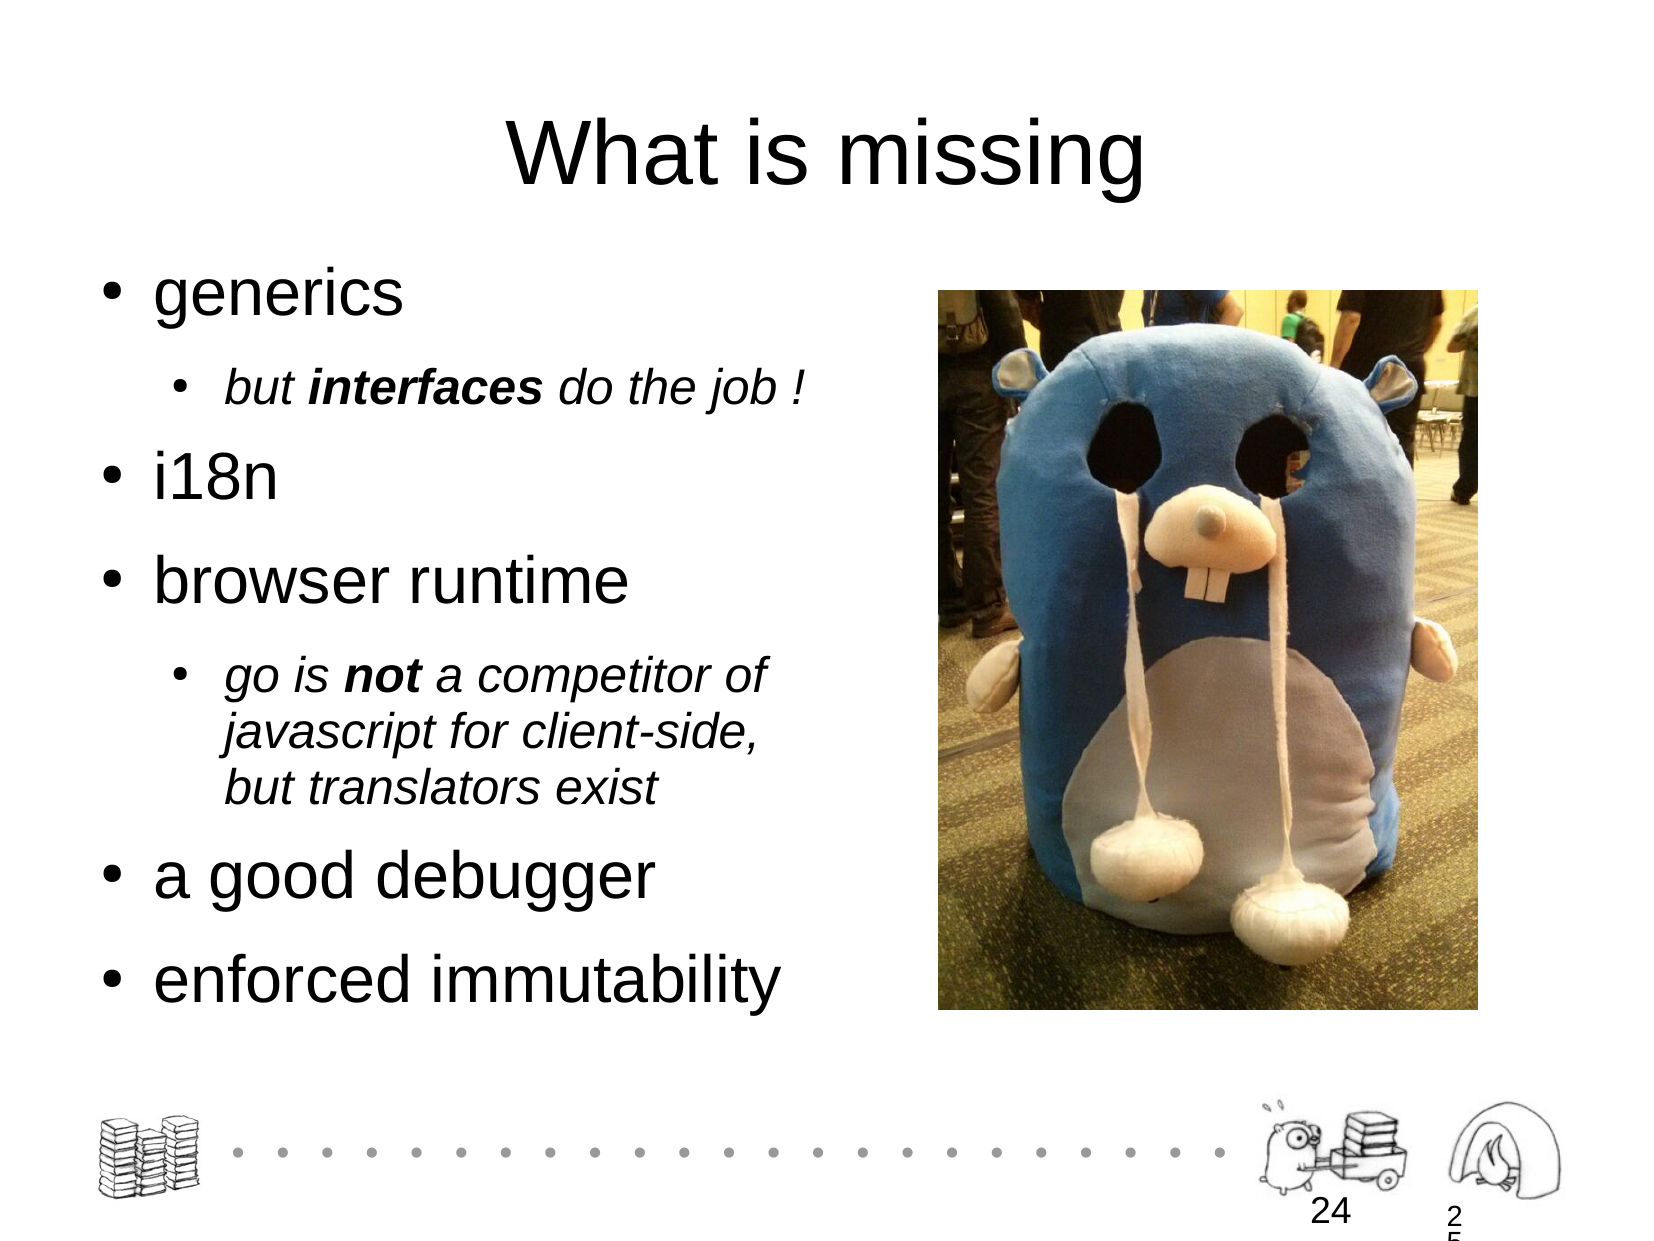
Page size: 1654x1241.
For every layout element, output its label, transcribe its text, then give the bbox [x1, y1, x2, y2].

list generics but interfaces do the job ! i18n browser runtime go is not a competitor of javascript for client-side, but translators exist a good debugger enforced immutability [82, 255, 886, 1020]
picture [88, 1092, 207, 1211]
picture [1247, 1093, 1415, 1202]
picture [1441, 1092, 1565, 1211]
title What is missing [82, 49, 1571, 257]
picture [938, 290, 1478, 1010]
